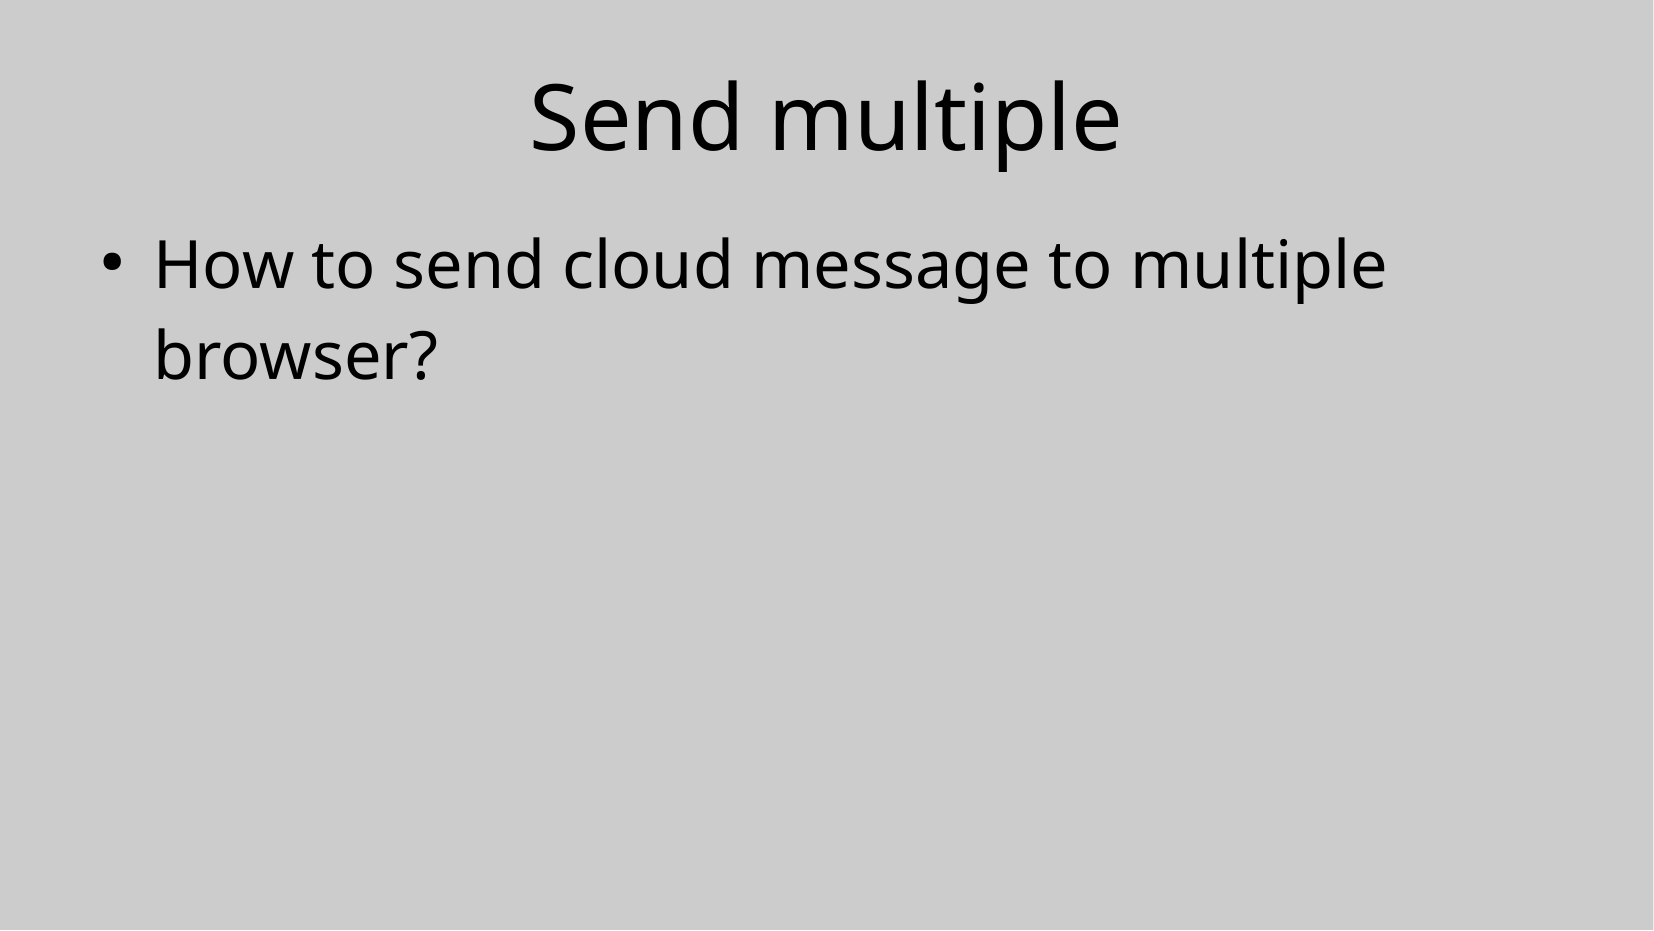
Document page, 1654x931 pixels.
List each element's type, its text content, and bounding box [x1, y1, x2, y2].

title Send multiple [82, 37, 1571, 193]
list How to send cloud message to multiple browser? [82, 217, 1571, 758]
